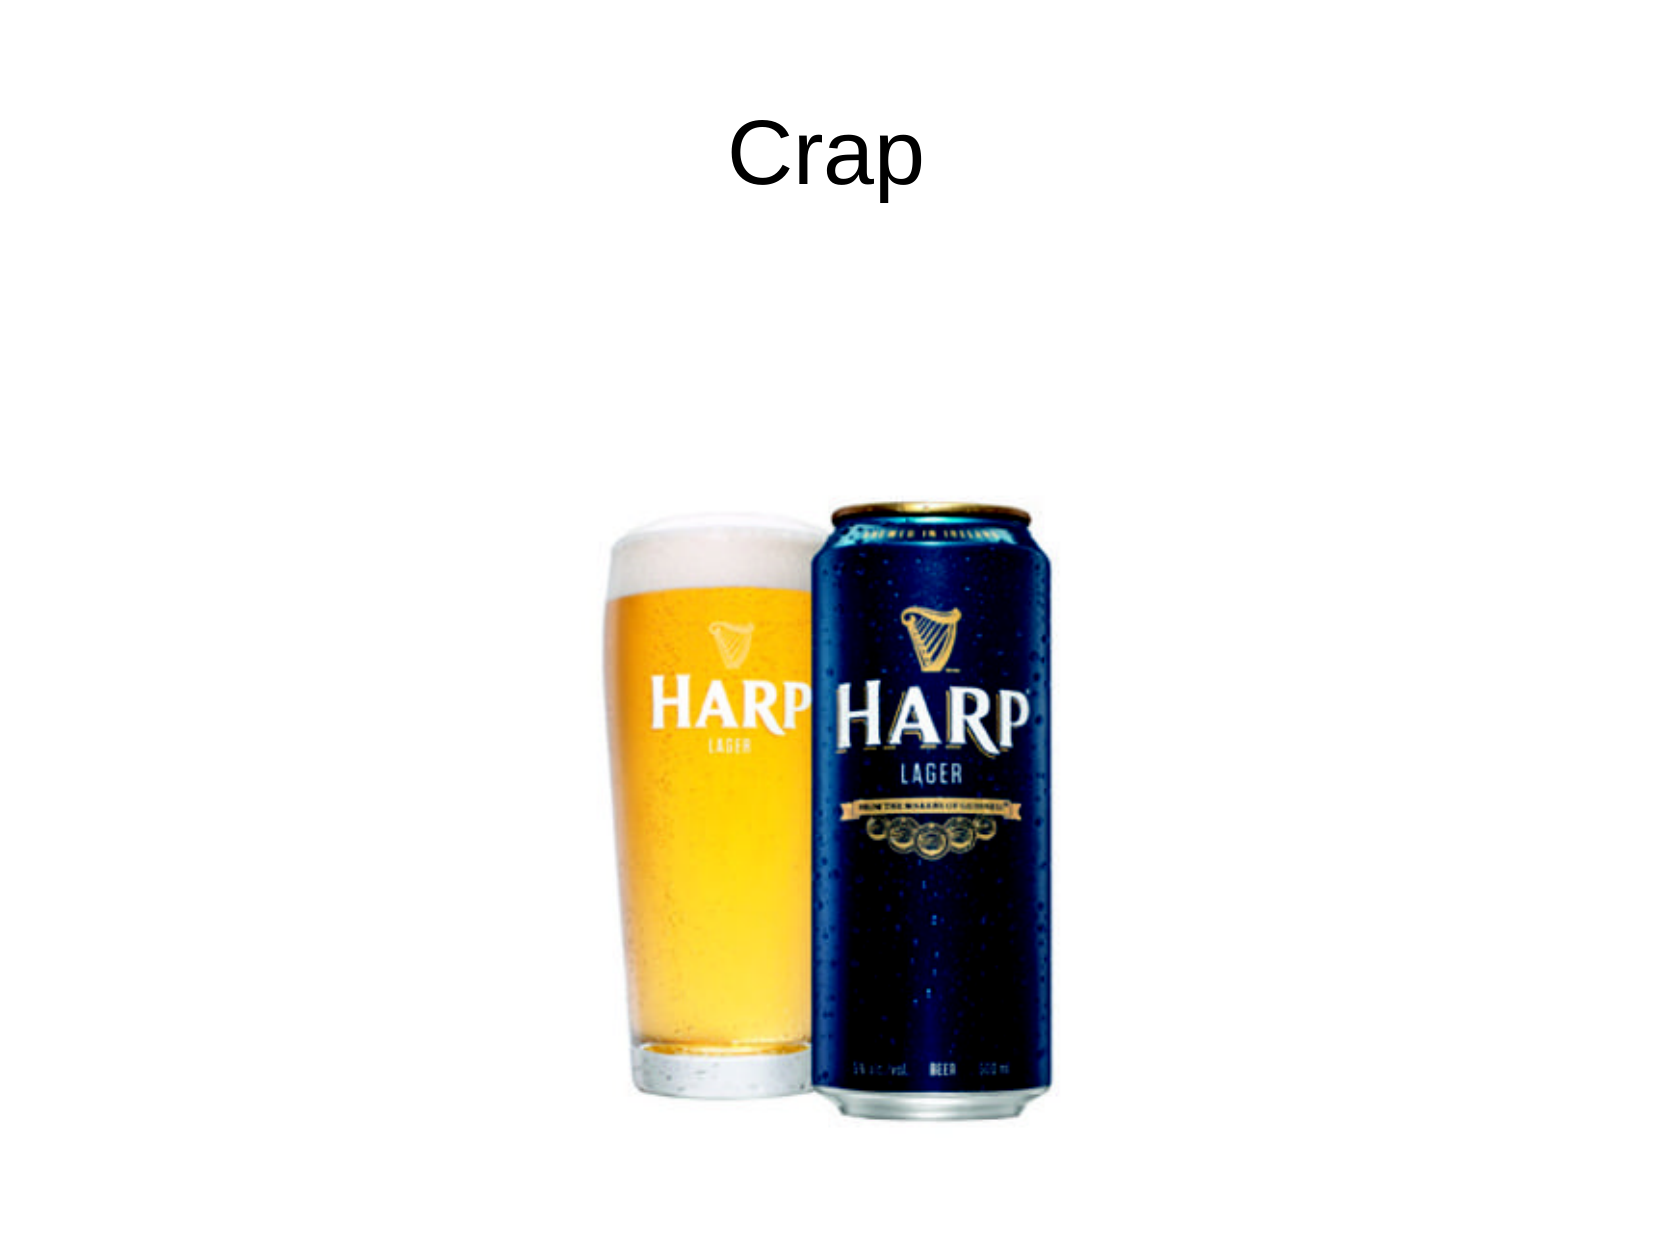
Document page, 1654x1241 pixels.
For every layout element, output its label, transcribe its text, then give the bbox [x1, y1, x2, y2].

title Crap [82, 49, 1571, 257]
picture [490, 450, 1164, 1171]
